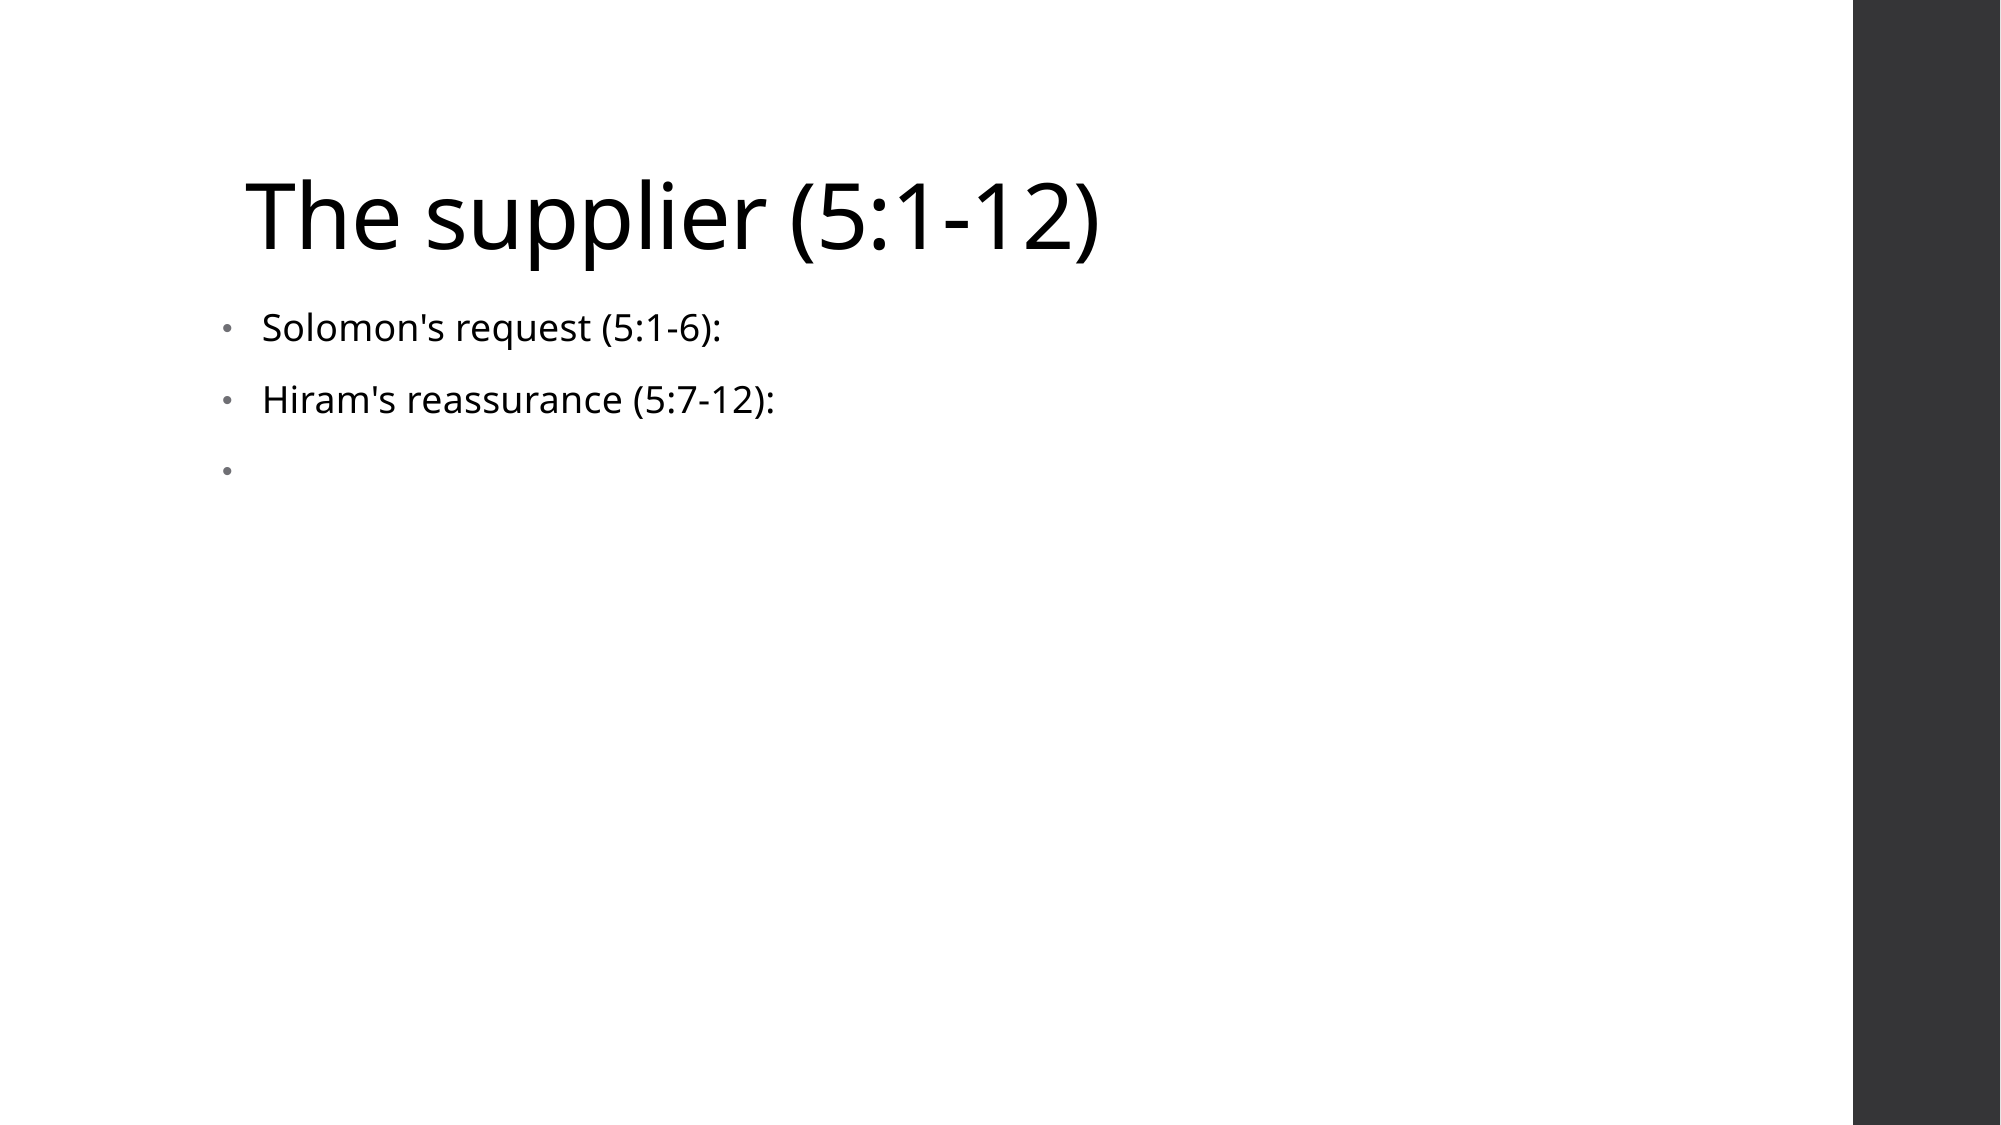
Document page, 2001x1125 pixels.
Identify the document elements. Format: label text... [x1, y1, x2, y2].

list Solomon's request (5:1-6): Hiram's reassurance (5:7-12): [206, 299, 1617, 1014]
title The supplier (5:1-12) [206, 60, 1797, 278]
